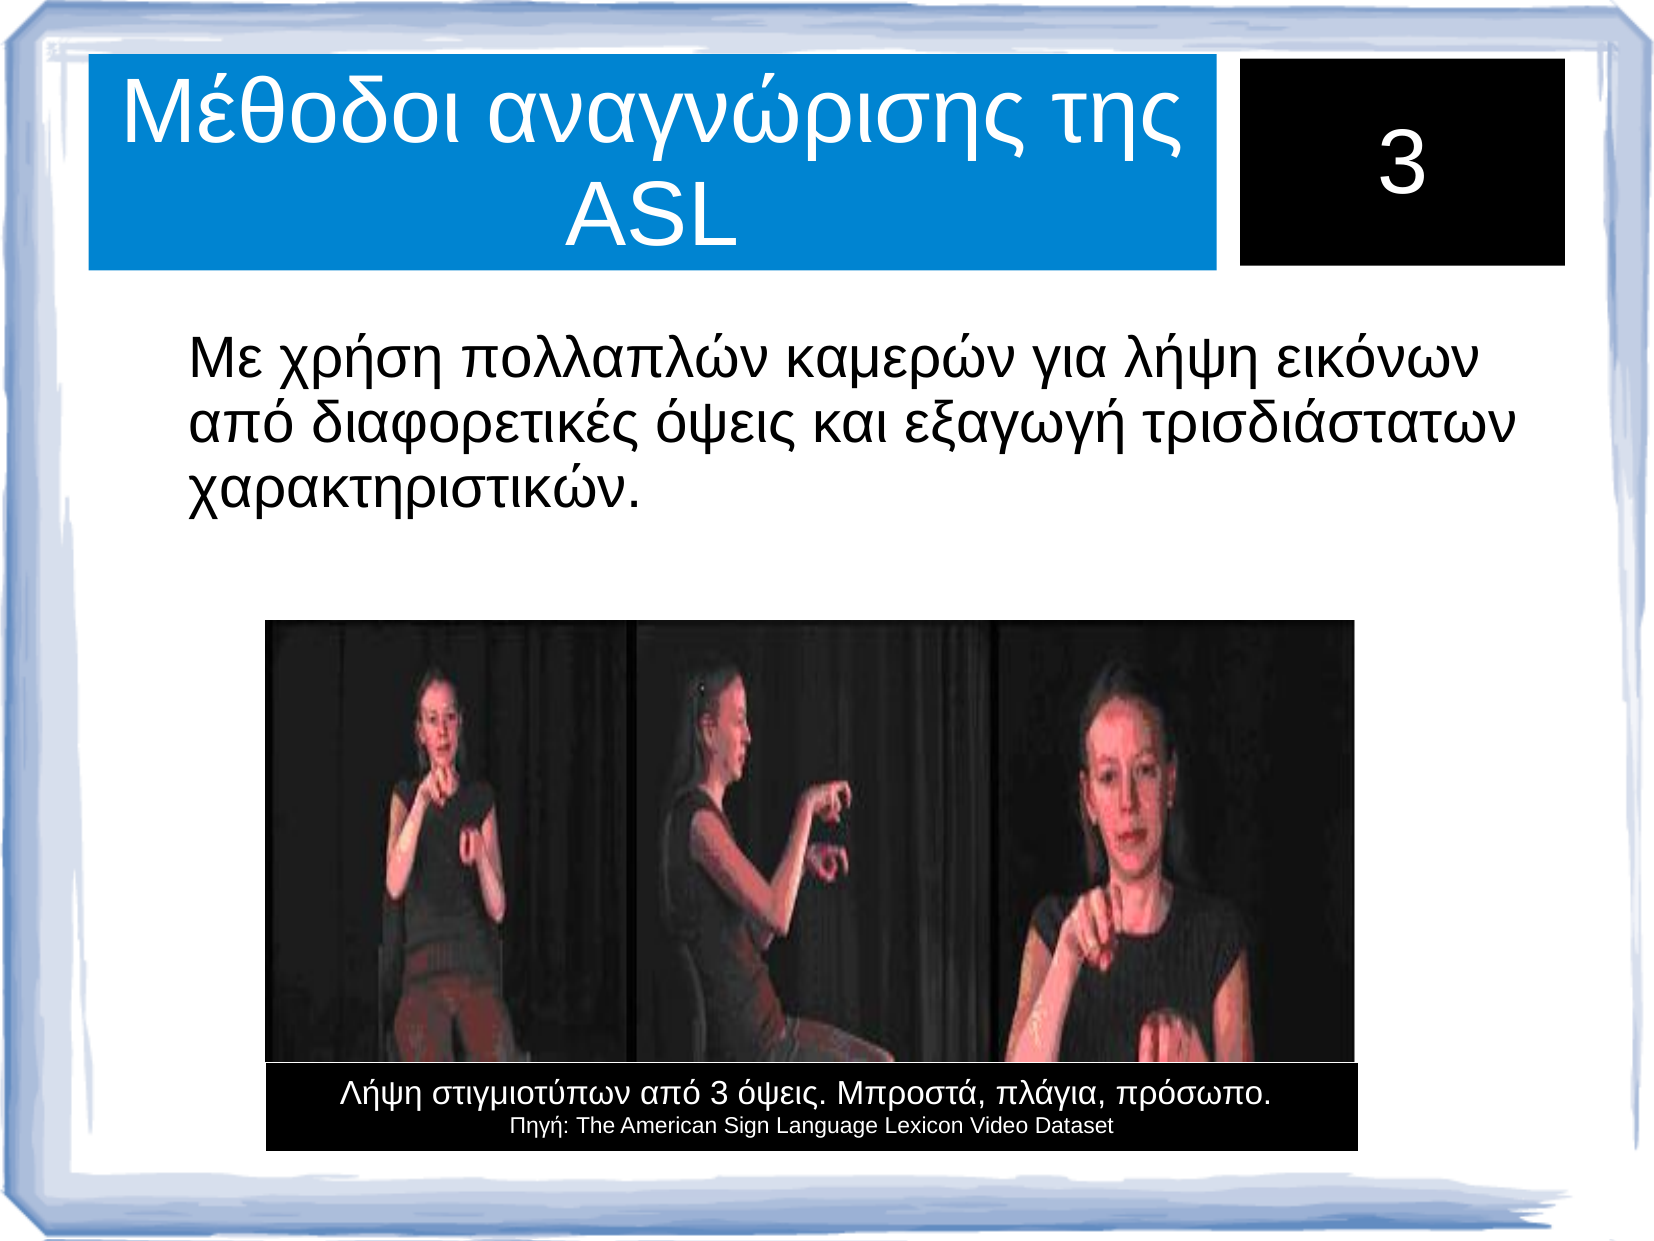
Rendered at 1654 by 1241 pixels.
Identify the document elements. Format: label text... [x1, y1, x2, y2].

list Με χρήση πολλαπλών καμερών για λήψη εικόνων από διαφορετικές όψεις και εξαγωγή τρισδιάστατων χαρακτηριστικών. [118, 324, 1571, 1004]
picture [0, 0, 1654, 1241]
title Μέθοδοι αναγνώρισης της ASL [88, 54, 1217, 271]
text_box Λήψη στιγμιοτύπων από 3 όψεις. Μπροστά, πλάγια, πρόσωπο. Πηγή: The American Sign Language Lexicon Video Dataset [265, 1062, 1359, 1152]
title 3 [1240, 58, 1565, 266]
